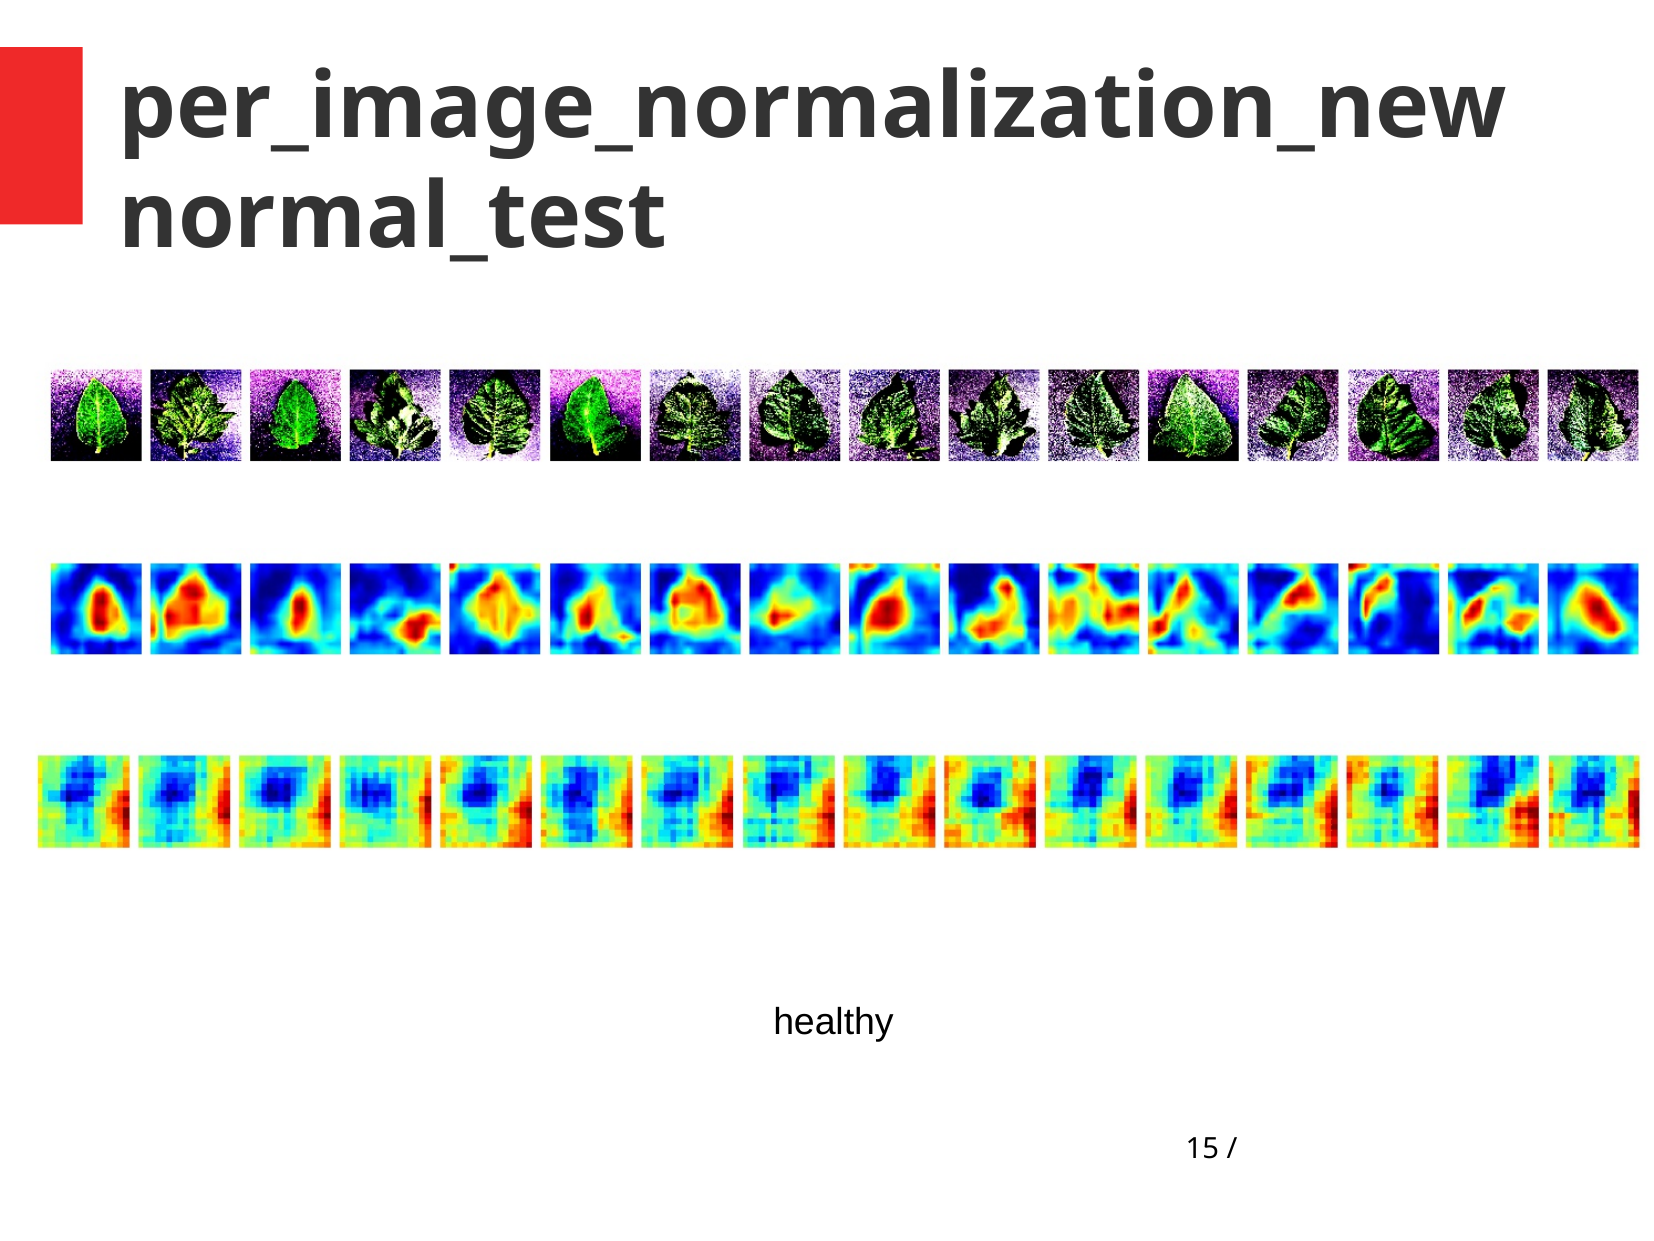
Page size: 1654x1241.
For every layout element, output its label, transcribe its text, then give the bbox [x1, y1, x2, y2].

picture [0, 741, 1654, 887]
text_box healthy [758, 993, 916, 1051]
picture [0, 354, 1654, 499]
text_box / [1185, 1129, 1571, 1216]
title per_image_normalization_new normal_test [118, 45, 1571, 260]
picture [0, 548, 1654, 693]
